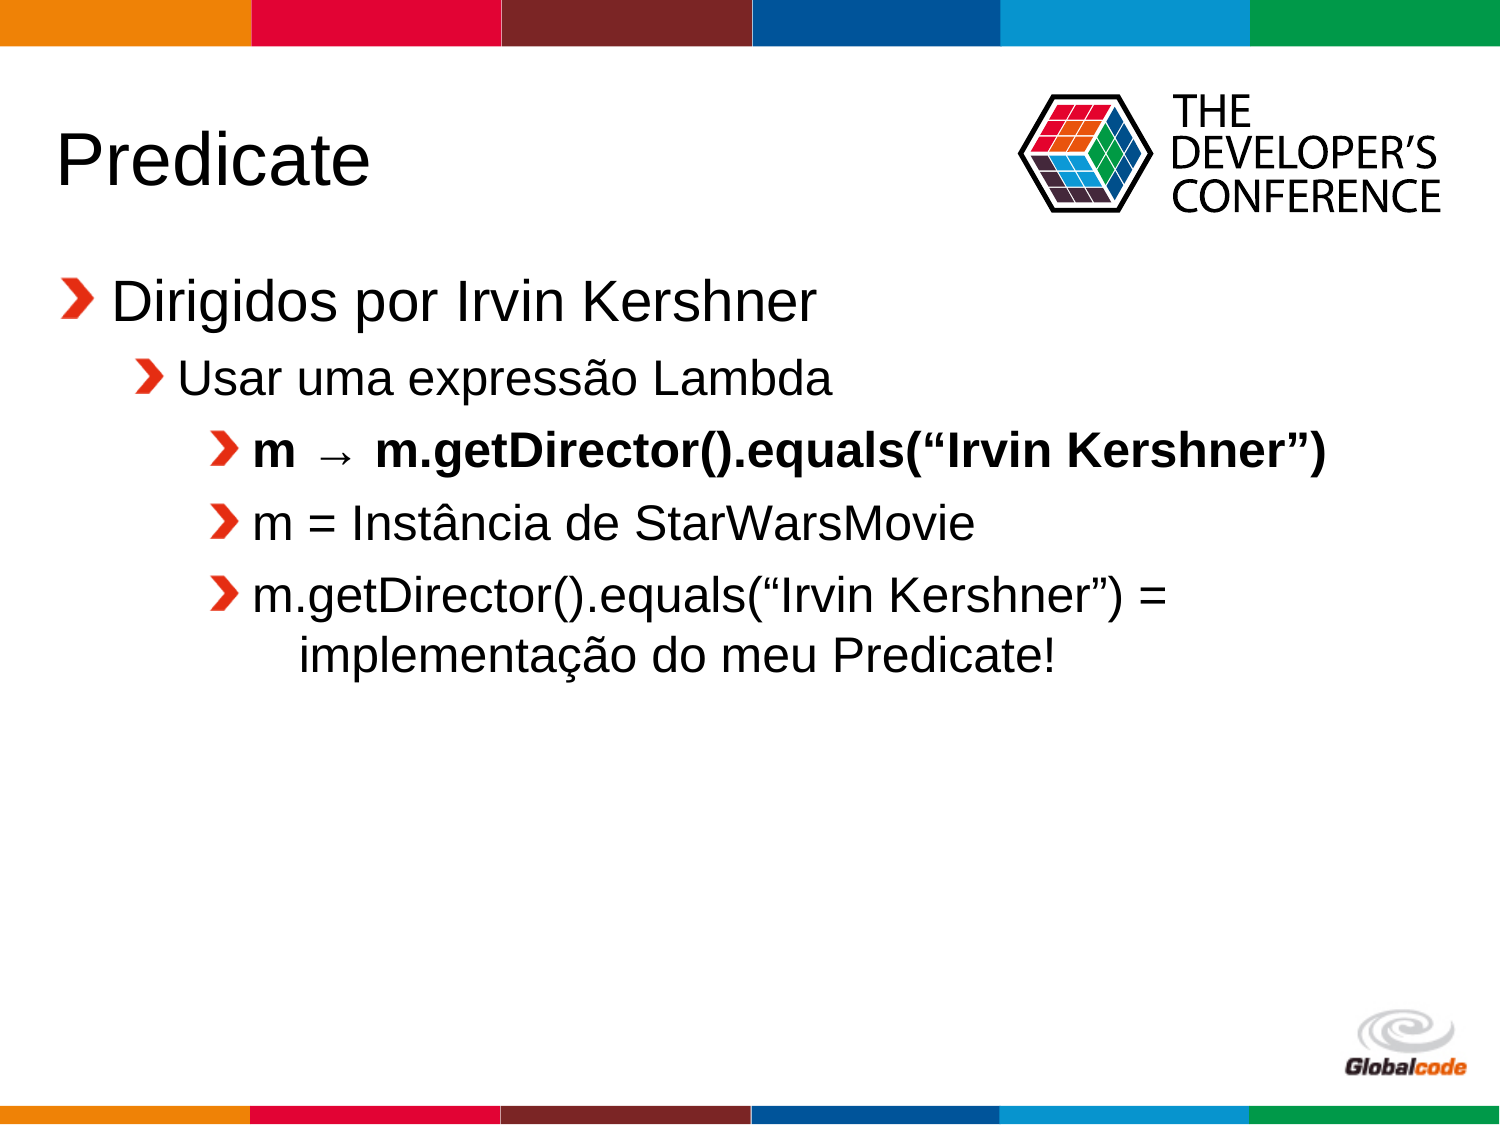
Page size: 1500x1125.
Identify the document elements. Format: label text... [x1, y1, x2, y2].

picture [1328, 964, 1486, 1105]
list Dirigidos por Irvin Kershner Usar uma expressão Lambda m → m.getDirector().equals(“Irvin Kershner”) m = Instância de StarWarsMovie m.getDirector().equals(“Irvin Kershner”) = implementação do meu Predicate! [41, 255, 1459, 1000]
title Predicate [41, 79, 975, 232]
